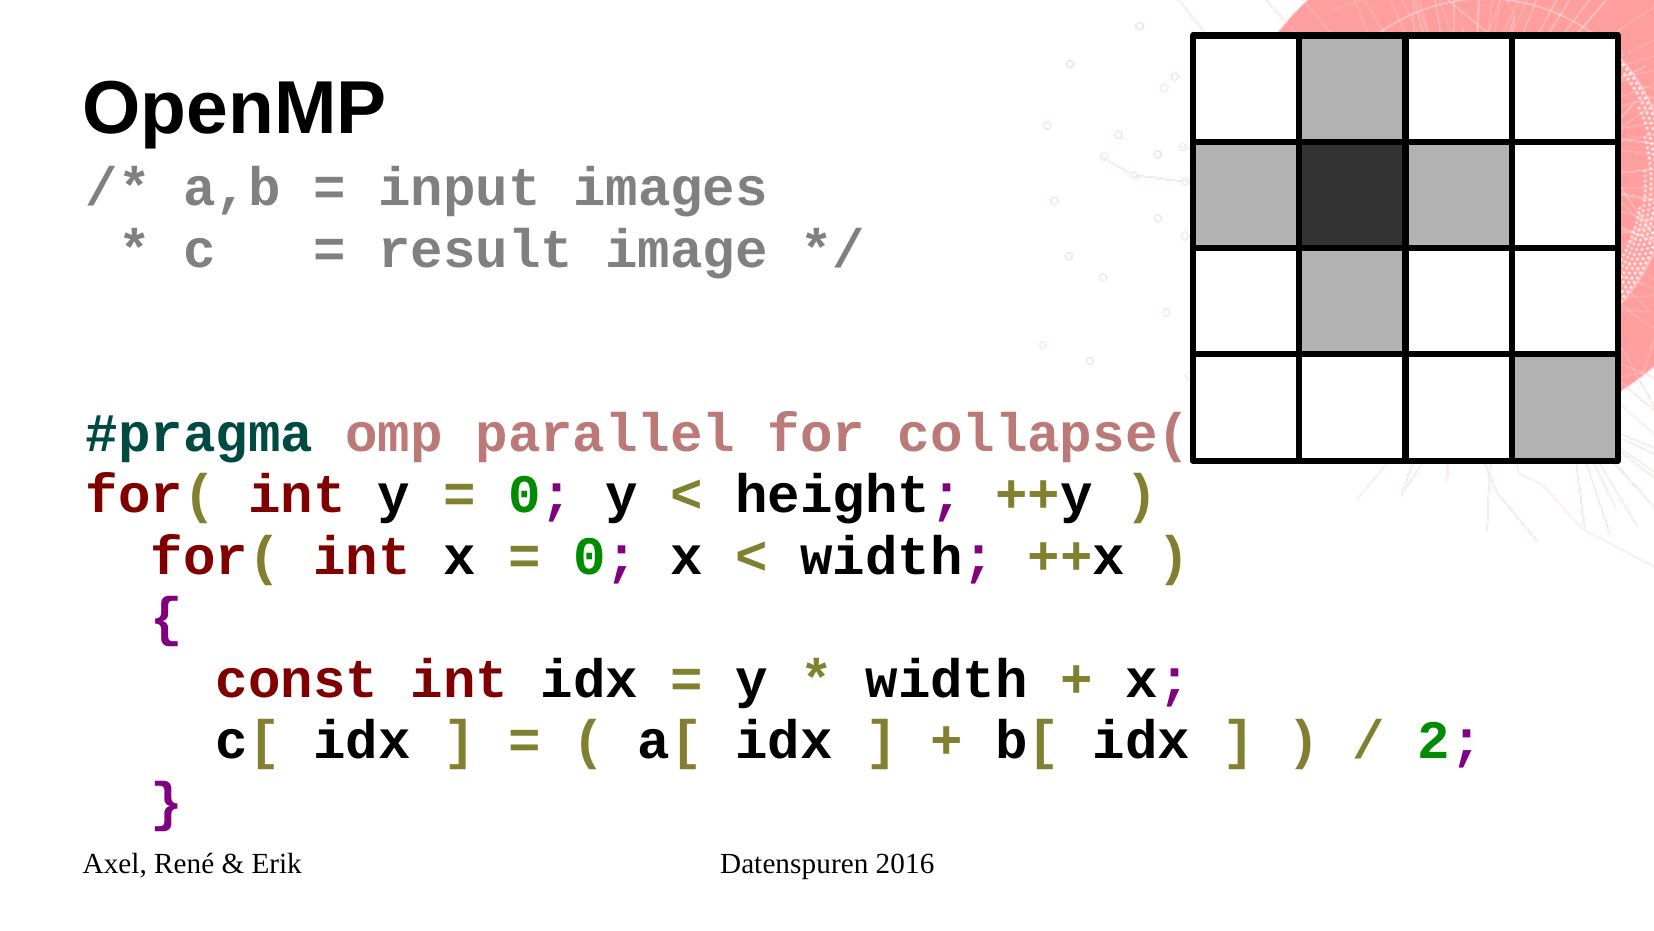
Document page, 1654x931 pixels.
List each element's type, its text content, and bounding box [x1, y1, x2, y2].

text_box [1192, 35, 1619, 461]
title OpenMP [82, 65, 1192, 150]
text_box /* a,b = input images * c = result image */ #pragma omp parallel for collapse(2) for( int y = 0; y < height; ++y ) for( int x = 0; x < width; ++x ) { const int idx = y * width + x; c[ idx ] = ( a[ idx ] + b[ idx ] ) / 2; } [70, 152, 1498, 844]
